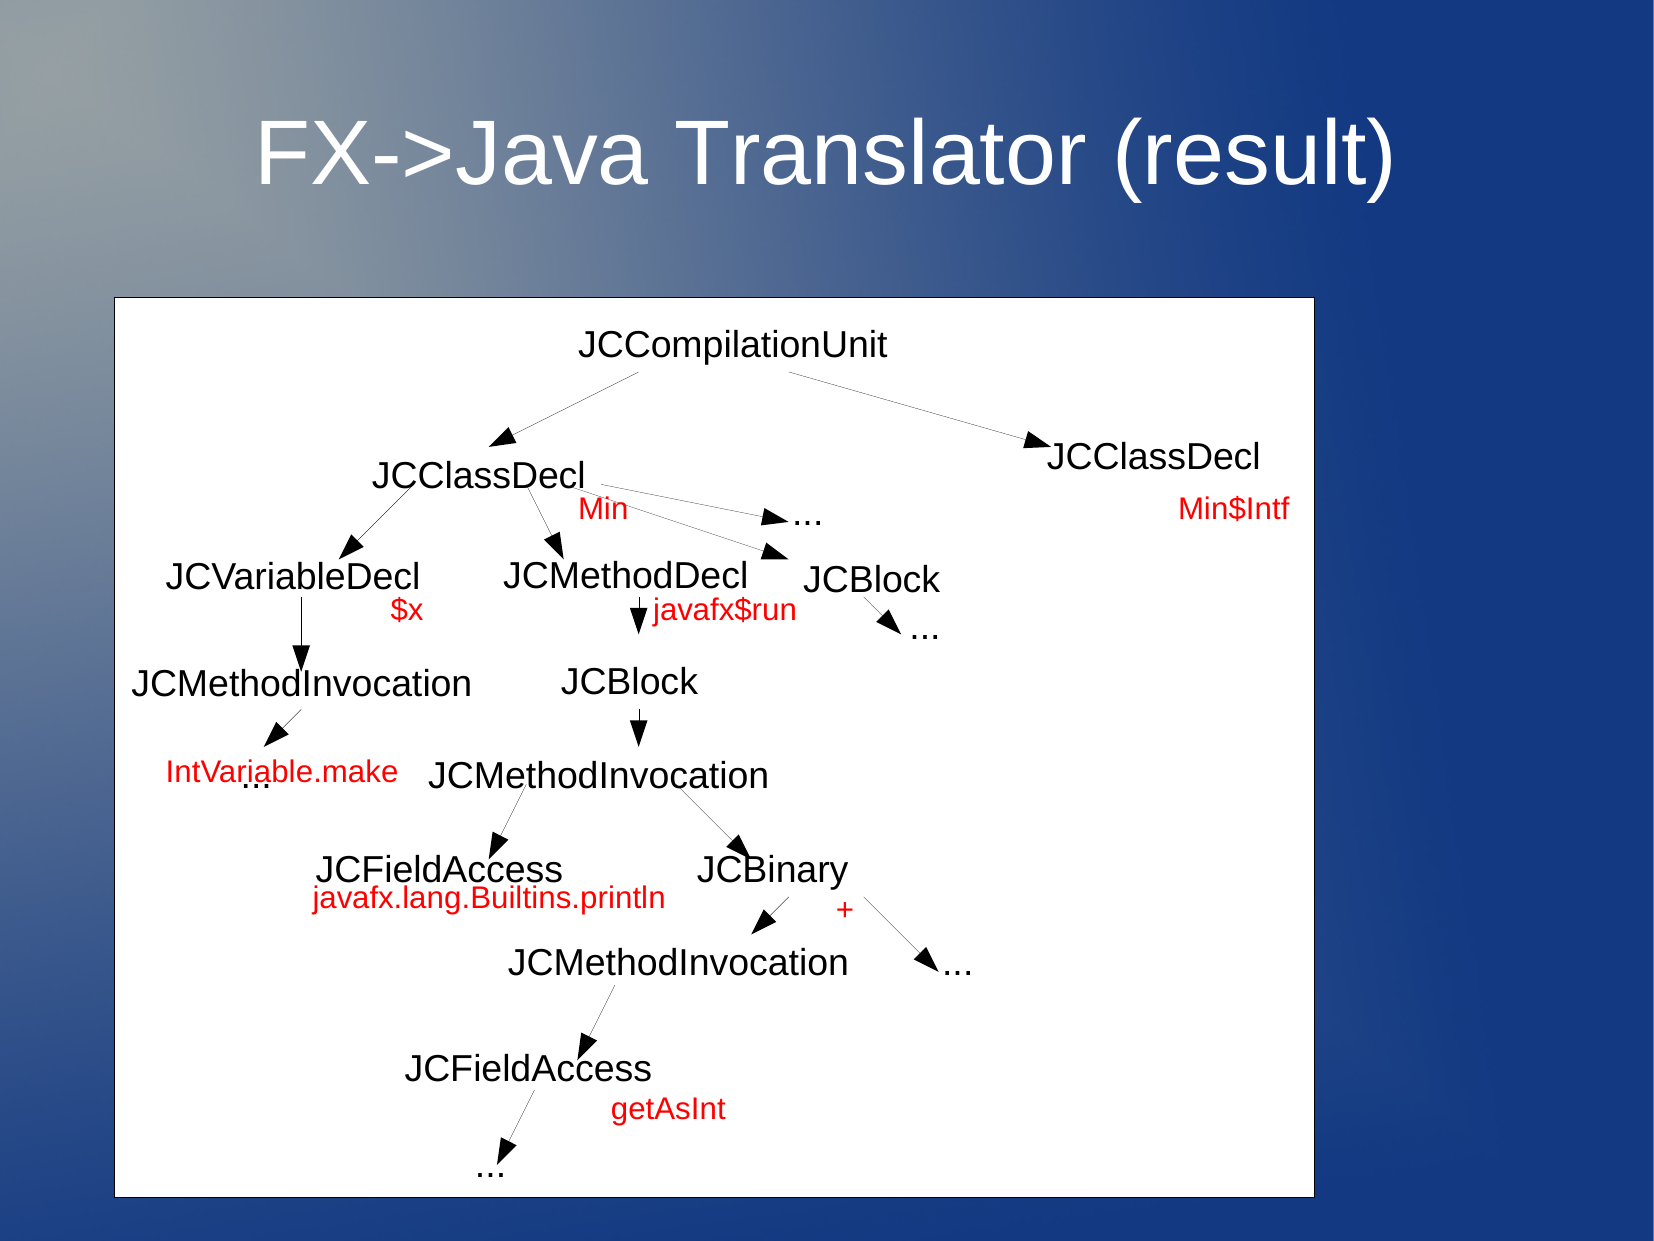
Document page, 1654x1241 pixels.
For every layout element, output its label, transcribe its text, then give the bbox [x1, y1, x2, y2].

picture [0, 0, 1654, 1241]
chart [82, 290, 1571, 1228]
title FX->Java Translator (result) [82, 49, 1571, 257]
